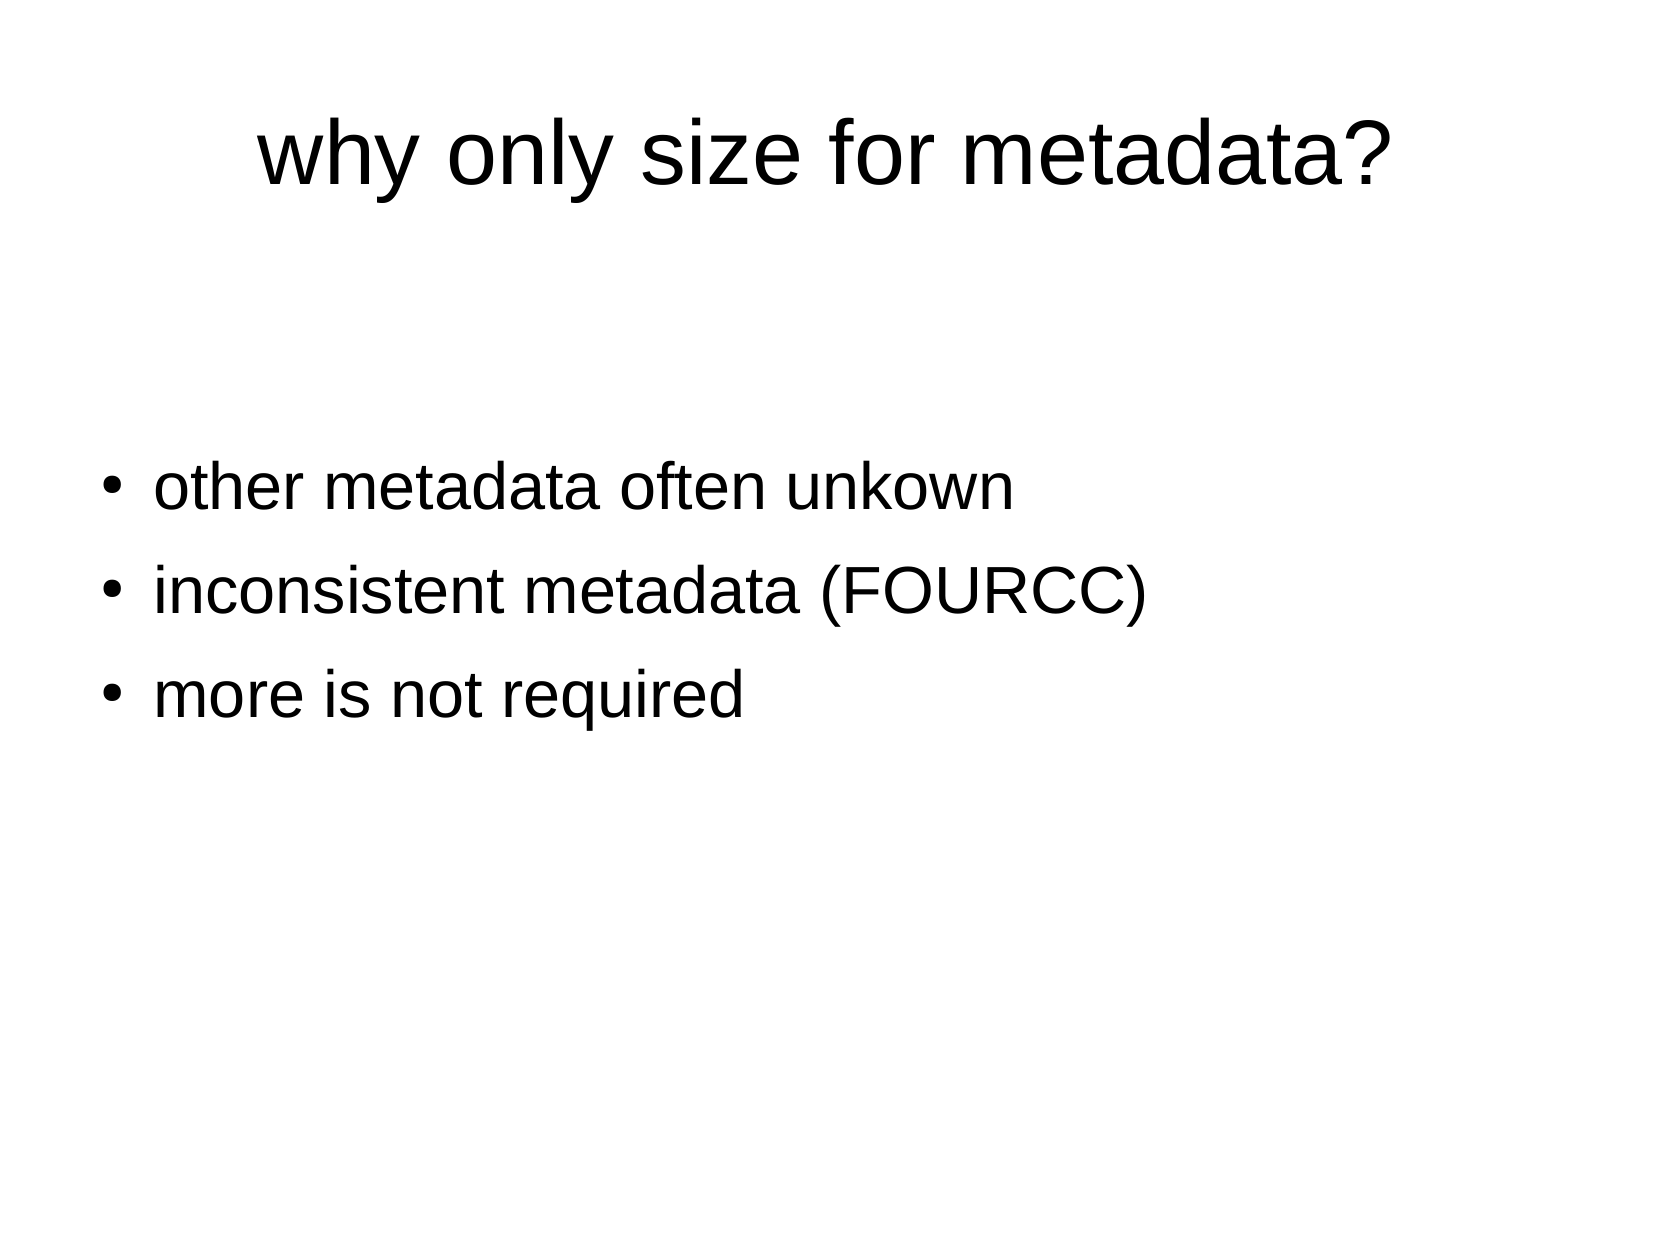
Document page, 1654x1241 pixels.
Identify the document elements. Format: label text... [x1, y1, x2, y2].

list other metadata often unkown inconsistent metadata (FOURCC) more is not required [82, 448, 1571, 1109]
title why only size for metadata? [82, 49, 1571, 257]
